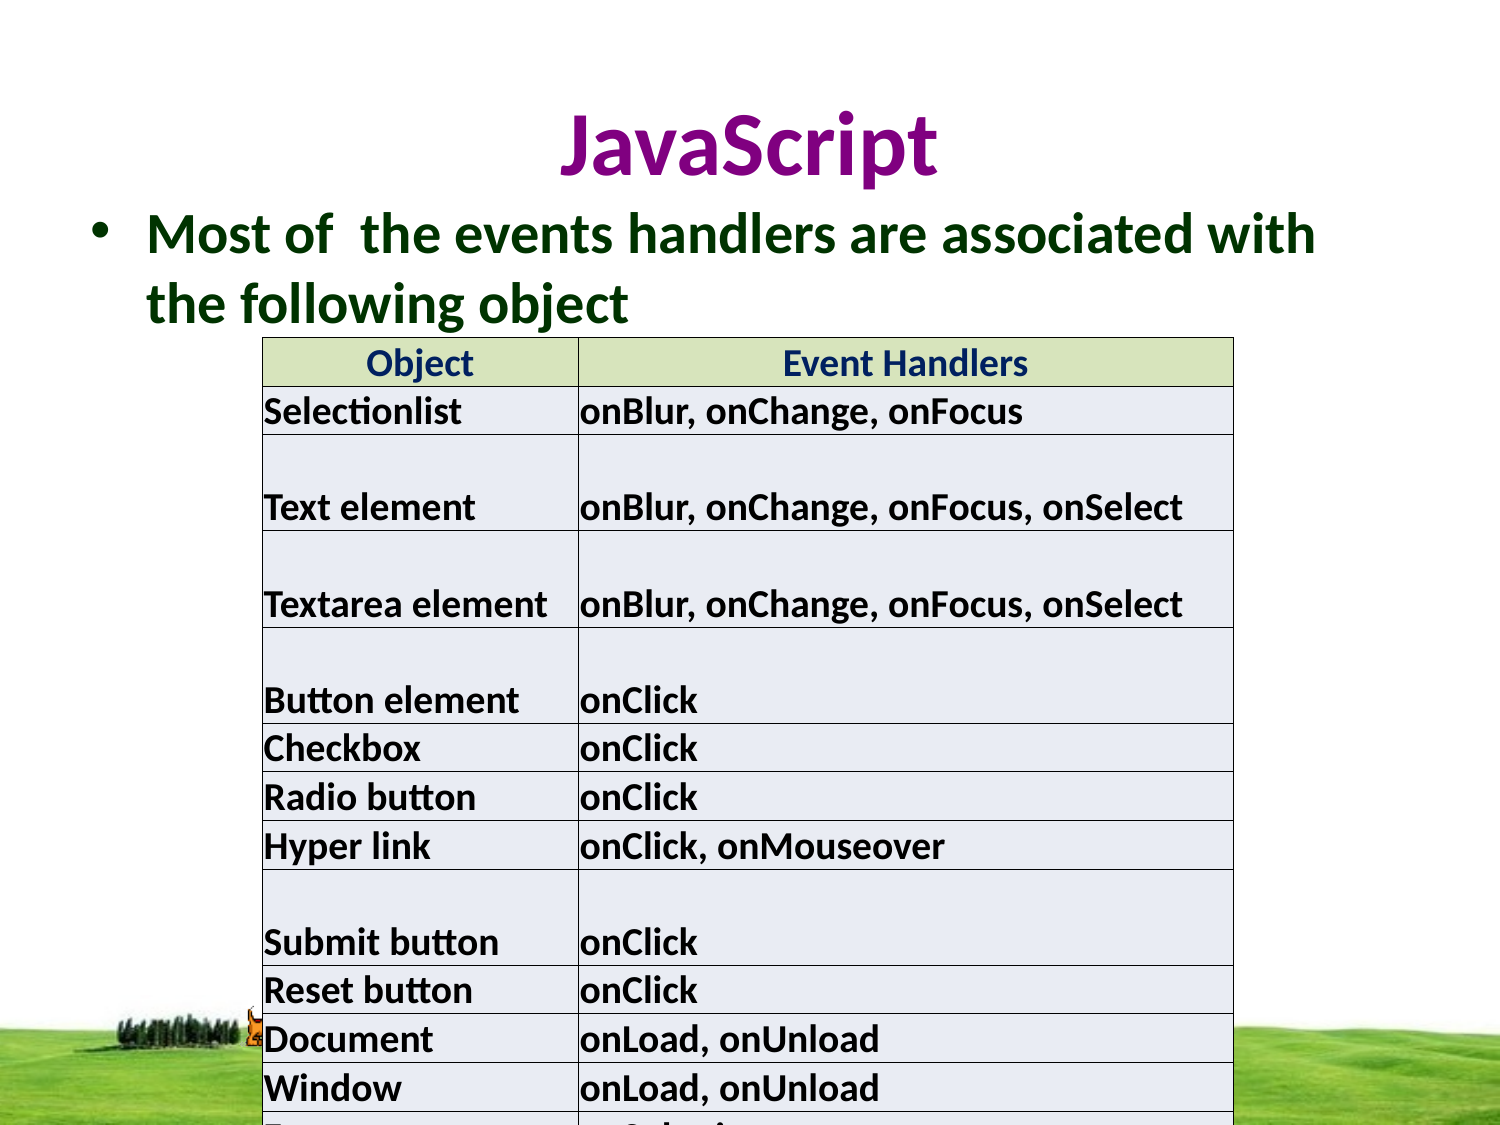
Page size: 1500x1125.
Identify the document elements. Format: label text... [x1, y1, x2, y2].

picture [1234, 995, 1500, 1125]
table_cell onClick [579, 870, 1233, 965]
list Most of the events handlers are associated with the following object [75, 187, 1375, 975]
table_cell onSubmit [579, 1112, 1233, 1125]
table_cell Text element [263, 435, 578, 530]
table_cell onBlur, onChange, onFocus, onSelect [579, 531, 1233, 627]
table_cell Reset button [263, 966, 578, 1013]
table_cell Window [263, 1063, 578, 1111]
table_cell Textarea element [263, 531, 578, 627]
table_cell onLoad, onUnload [579, 1014, 1233, 1062]
table_cell Selectionlist [263, 387, 578, 434]
table_cell onBlur, onChange, onFocus [579, 387, 1233, 434]
table_cell onClick [579, 772, 1233, 820]
table_cell onClick [579, 966, 1233, 1013]
table_cell Button element [263, 628, 578, 723]
table_cell Document [263, 1014, 578, 1062]
title JavaScript [75, 45, 1425, 233]
table_cell Radio button [263, 772, 578, 820]
picture [0, 995, 262, 1125]
table_header Object [263, 338, 578, 386]
table_cell onClick, onMouseover [579, 821, 1233, 869]
table_header Event Handlers [579, 338, 1233, 386]
table_cell onClick [579, 724, 1233, 771]
table_cell onLoad, onUnload [579, 1063, 1233, 1111]
table_cell Form [263, 1112, 578, 1125]
table_cell Submit button [263, 870, 578, 965]
table_cell onBlur, onChange, onFocus, onSelect [579, 435, 1233, 530]
table_cell onClick [579, 628, 1233, 723]
table_cell Hyper link [263, 821, 578, 869]
table_cell Checkbox [263, 724, 578, 771]
